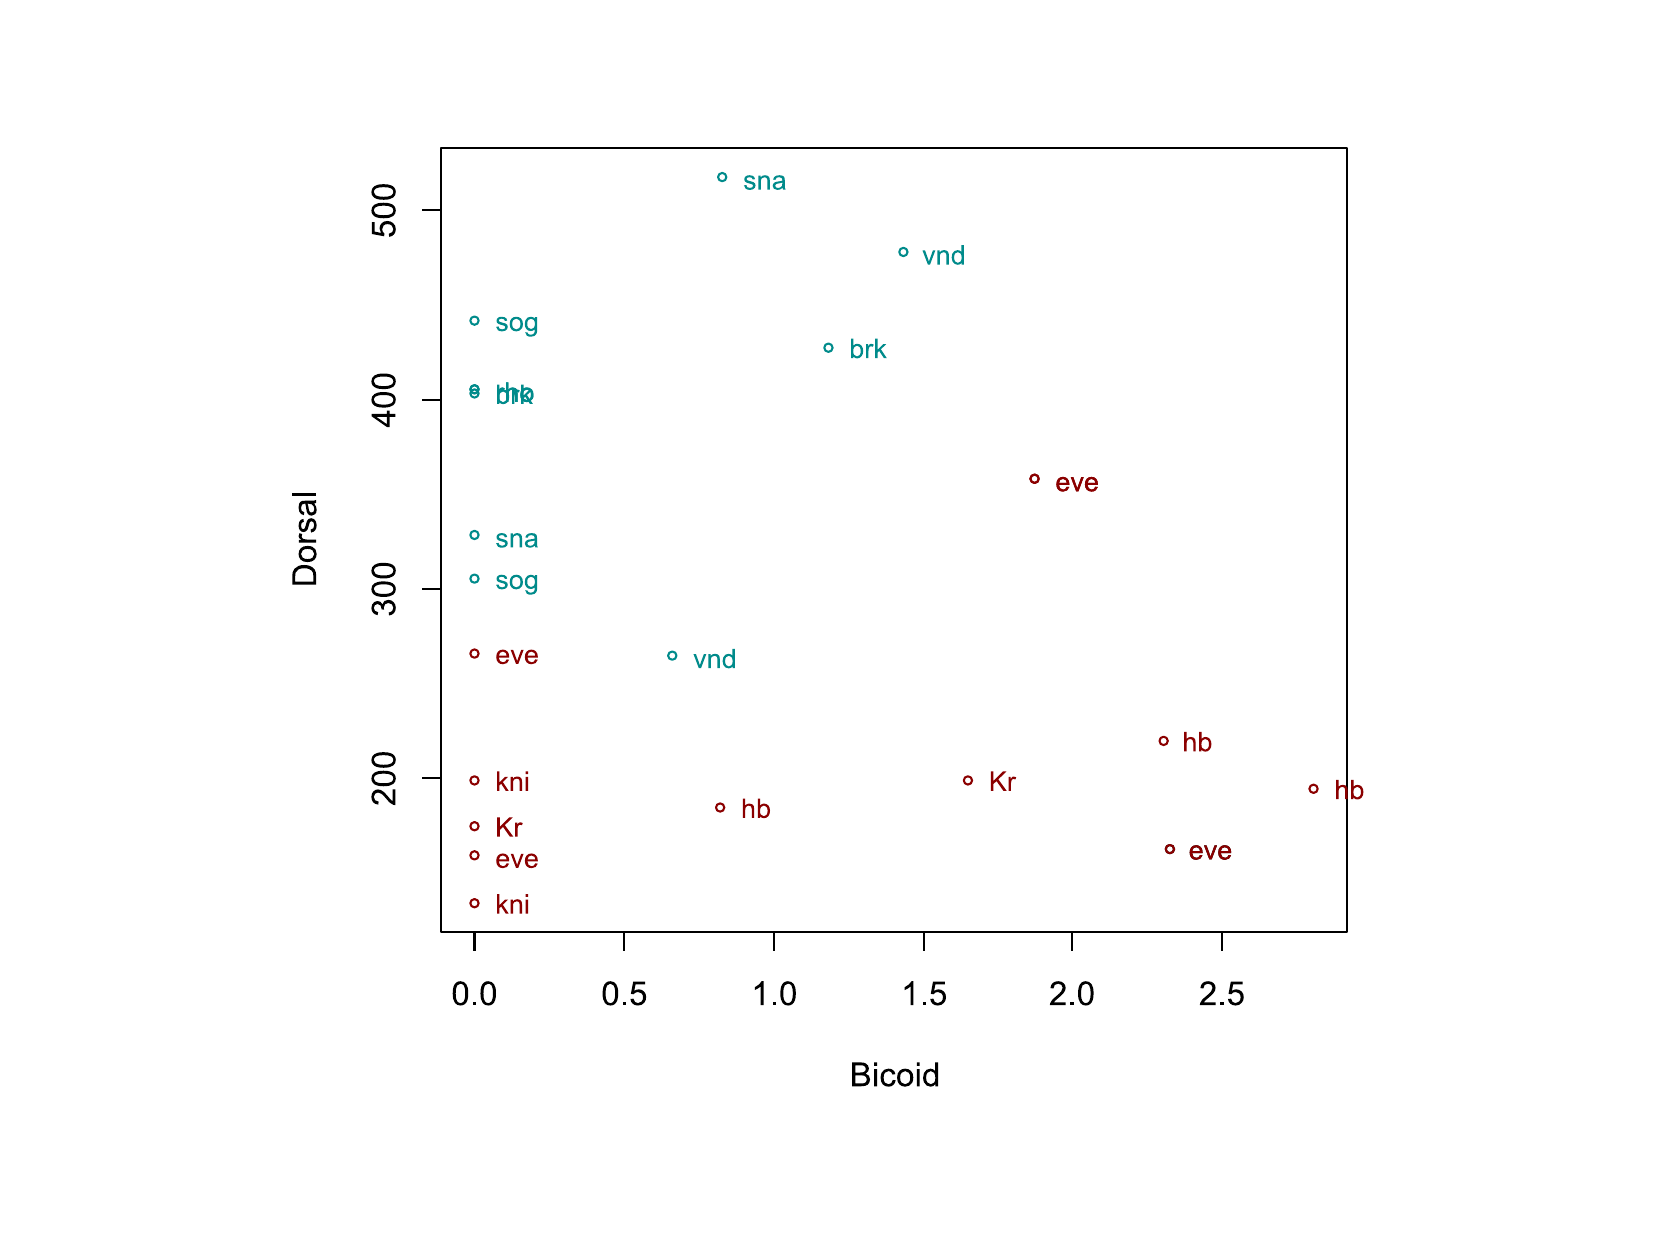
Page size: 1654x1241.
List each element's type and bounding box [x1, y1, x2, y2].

picture [292, 146, 1365, 1089]
